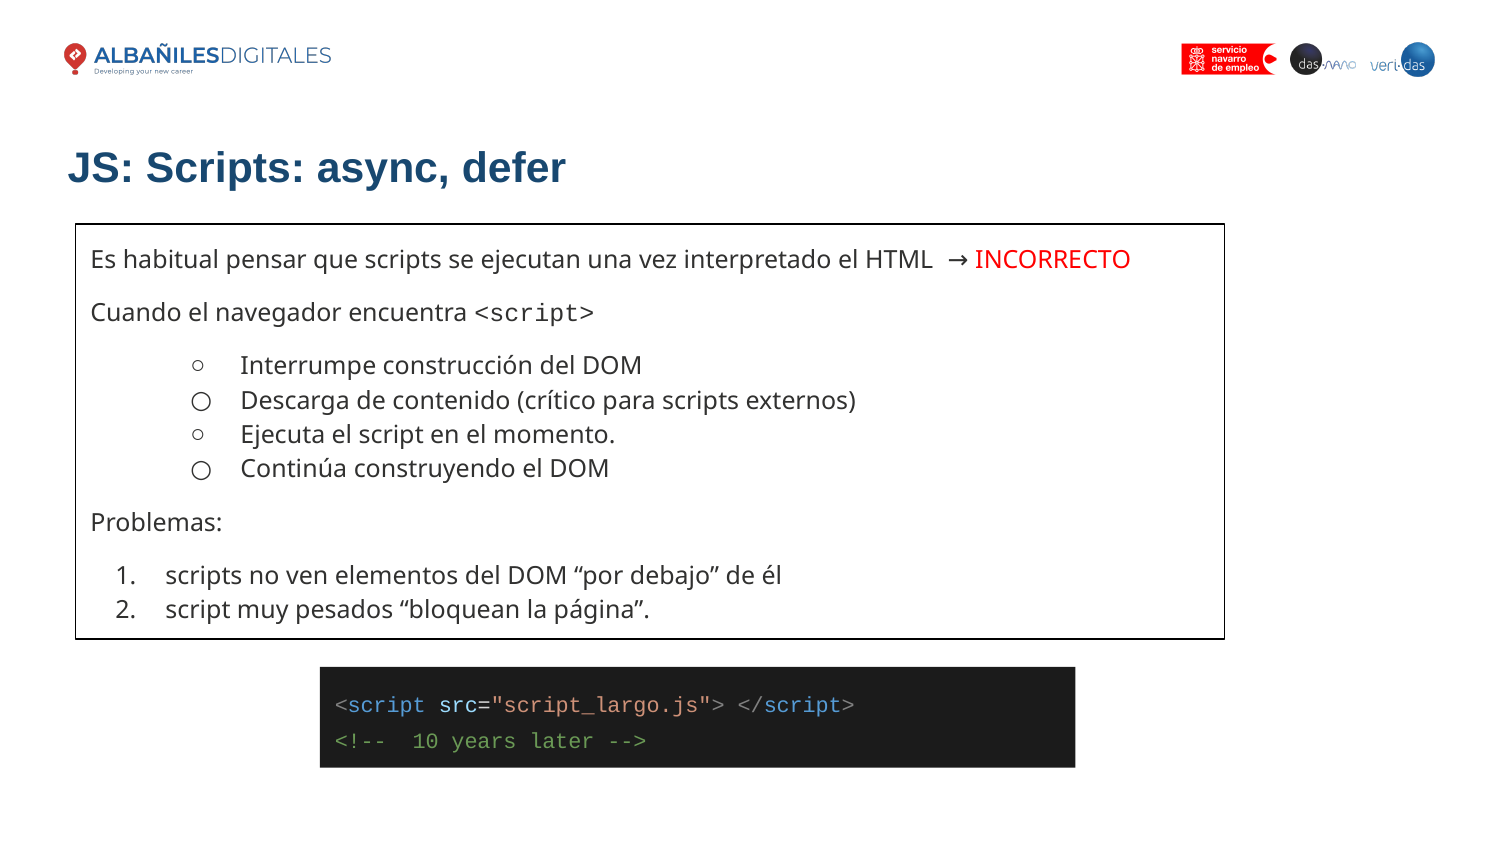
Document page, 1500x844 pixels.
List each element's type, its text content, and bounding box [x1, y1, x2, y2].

picture [1370, 42, 1435, 77]
picture [1181, 43, 1277, 75]
text_box JS: Scripts: async, defer [67, 129, 1169, 191]
text_box <script src="script_largo.js"> </script> <!-- 10 years later --> [319, 666, 1076, 768]
picture [1290, 43, 1356, 75]
text_box Es habitual pensar que scripts se ejecutan una vez interpretado el HTML → INCORRECTO Cuando el navegador encuentra <script> Interrumpe construcción del DOM Descarga de contenido (crítico para scripts externos) Ejecuta el script en el momento. Continúa construyendo el DOM Problemas: scripts no ven elementos del DOM “por debajo” de él script muy pesados “bloquean la página”. [75, 223, 1225, 639]
picture [64, 43, 332, 75]
